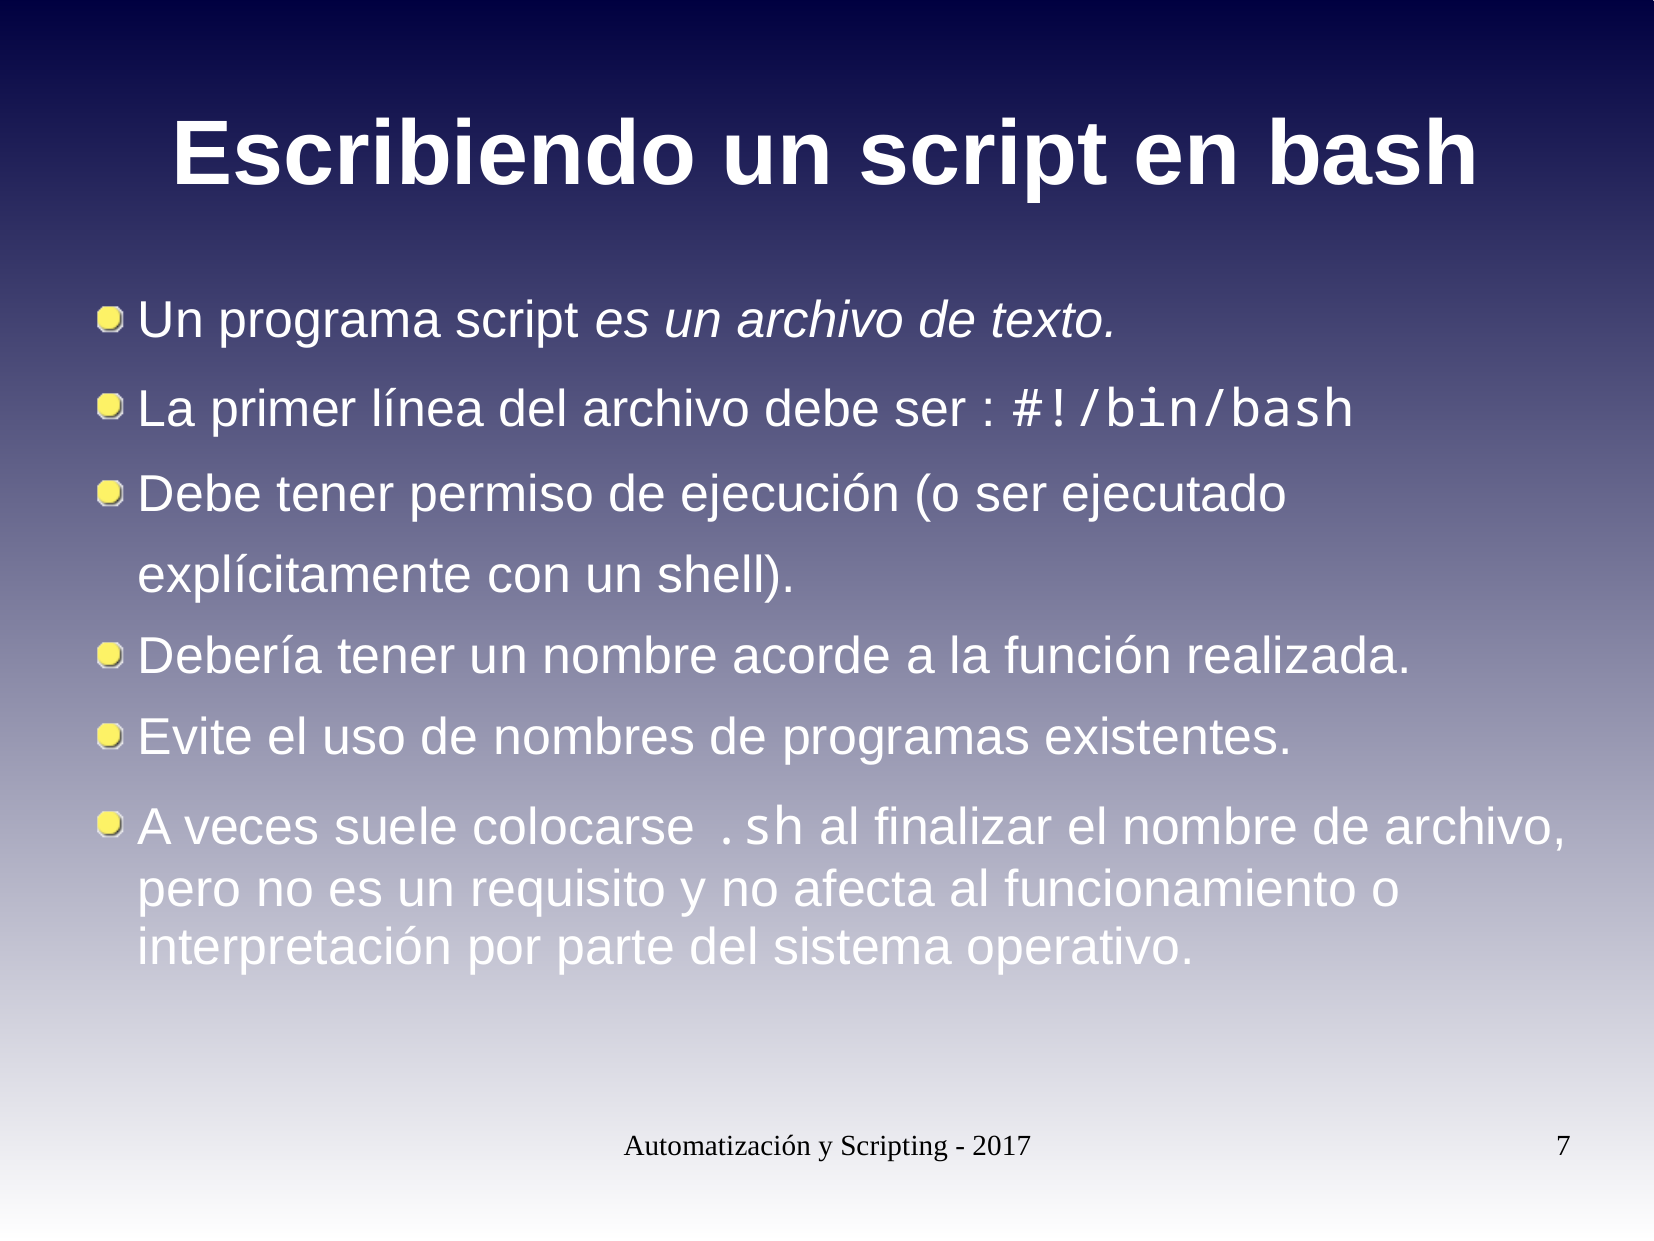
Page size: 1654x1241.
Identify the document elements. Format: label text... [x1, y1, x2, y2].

list Un programa script es un archivo de texto. La primer línea del archivo debe ser : #!/bin/bash Debe tener permiso de ejecución (o ser ejecutado explícitamente con un shell). Debería tener un nombre acorde a la función realizada. Evite el uso de nombres de programas existentes. A veces suele colocarse .sh al finalizar el nombre de archivo, pero no es un requisito y no afecta al funcionamiento o interpretación por parte del sistema operativo. [82, 290, 1571, 1010]
title Escribiendo un script en bash [82, 49, 1571, 257]
